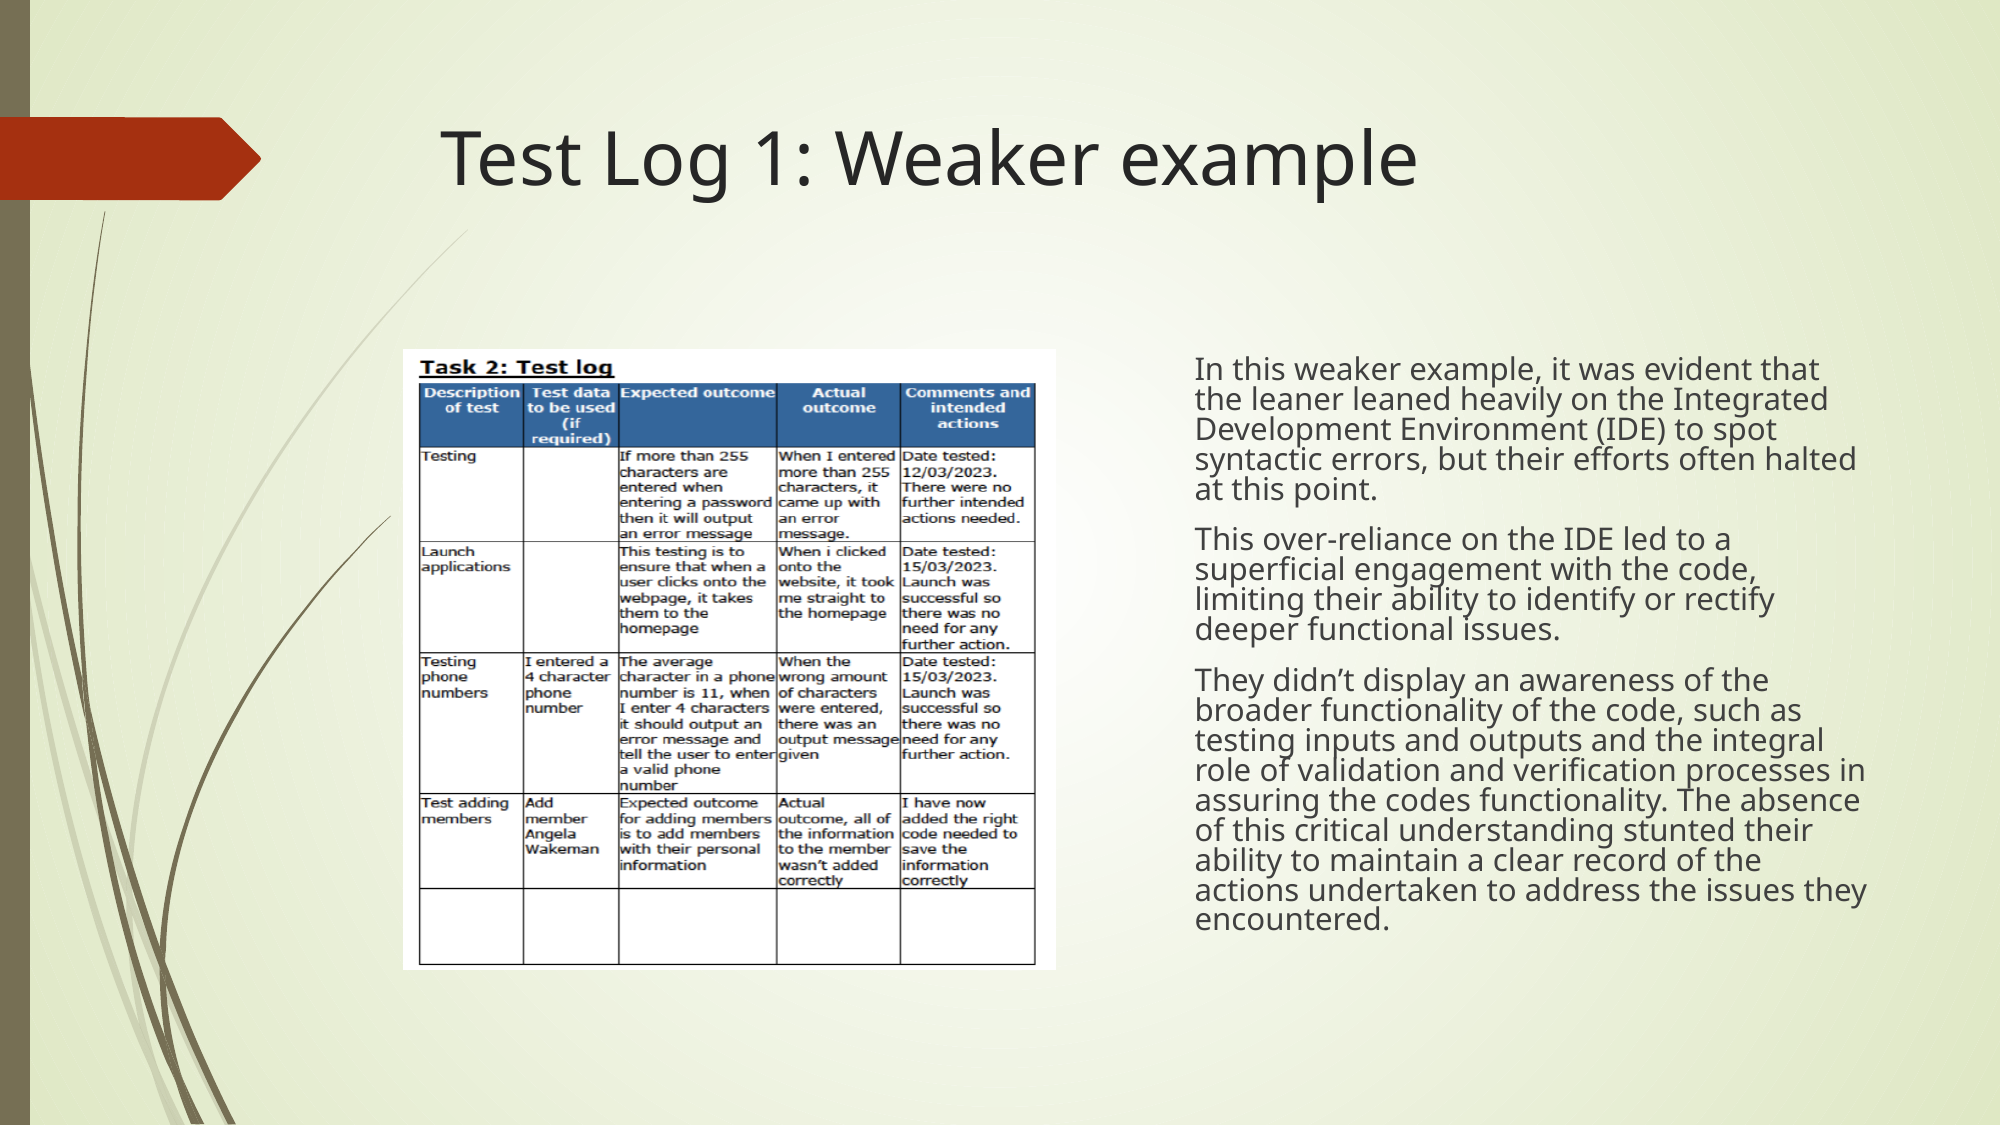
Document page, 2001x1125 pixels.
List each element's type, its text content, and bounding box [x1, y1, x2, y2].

picture [403, 350, 1056, 970]
list In this weaker example, it was evident that the leaner leaned heavily on the Integrated Development Environment (IDE) to spot syntactic errors, but their efforts often halted at this point. This over-reliance on the IDE led to a superficial engagement with the code, limiting their ability to identify or rectify deeper functional issues. They didn’t display an awareness of the broader functionality of the code, such as testing inputs and outputs and the integral role of validation and verification processes in assuring the codes functionality. The absence of this critical understanding stunted their ability to maintain a clear record of the actions undertaken to address the issues they encountered. [1179, 348, 1888, 969]
title Test Log 1: Weaker example [425, 102, 1888, 313]
